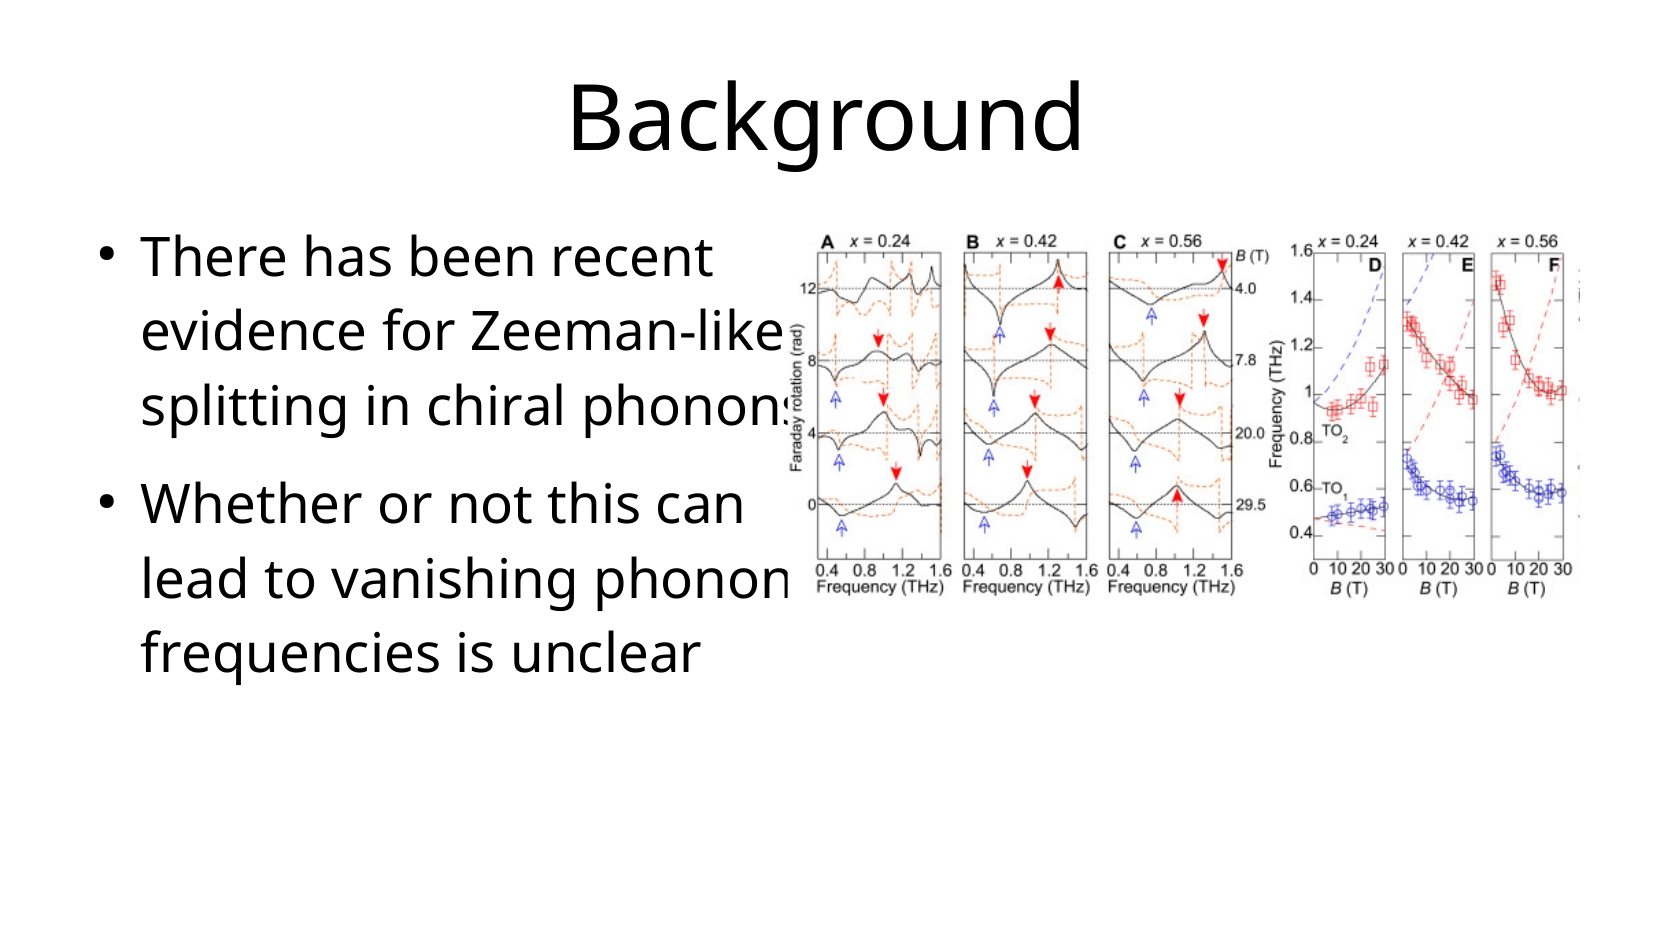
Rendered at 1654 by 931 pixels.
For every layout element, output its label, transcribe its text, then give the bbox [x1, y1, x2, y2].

title Background [82, 37, 1571, 193]
picture [787, 233, 1580, 601]
list There has been recent evidence for Zeeman-like splitting in chiral phonons Whether or not this can lead to vanishing phonon frequencies is unclear [82, 217, 826, 758]
